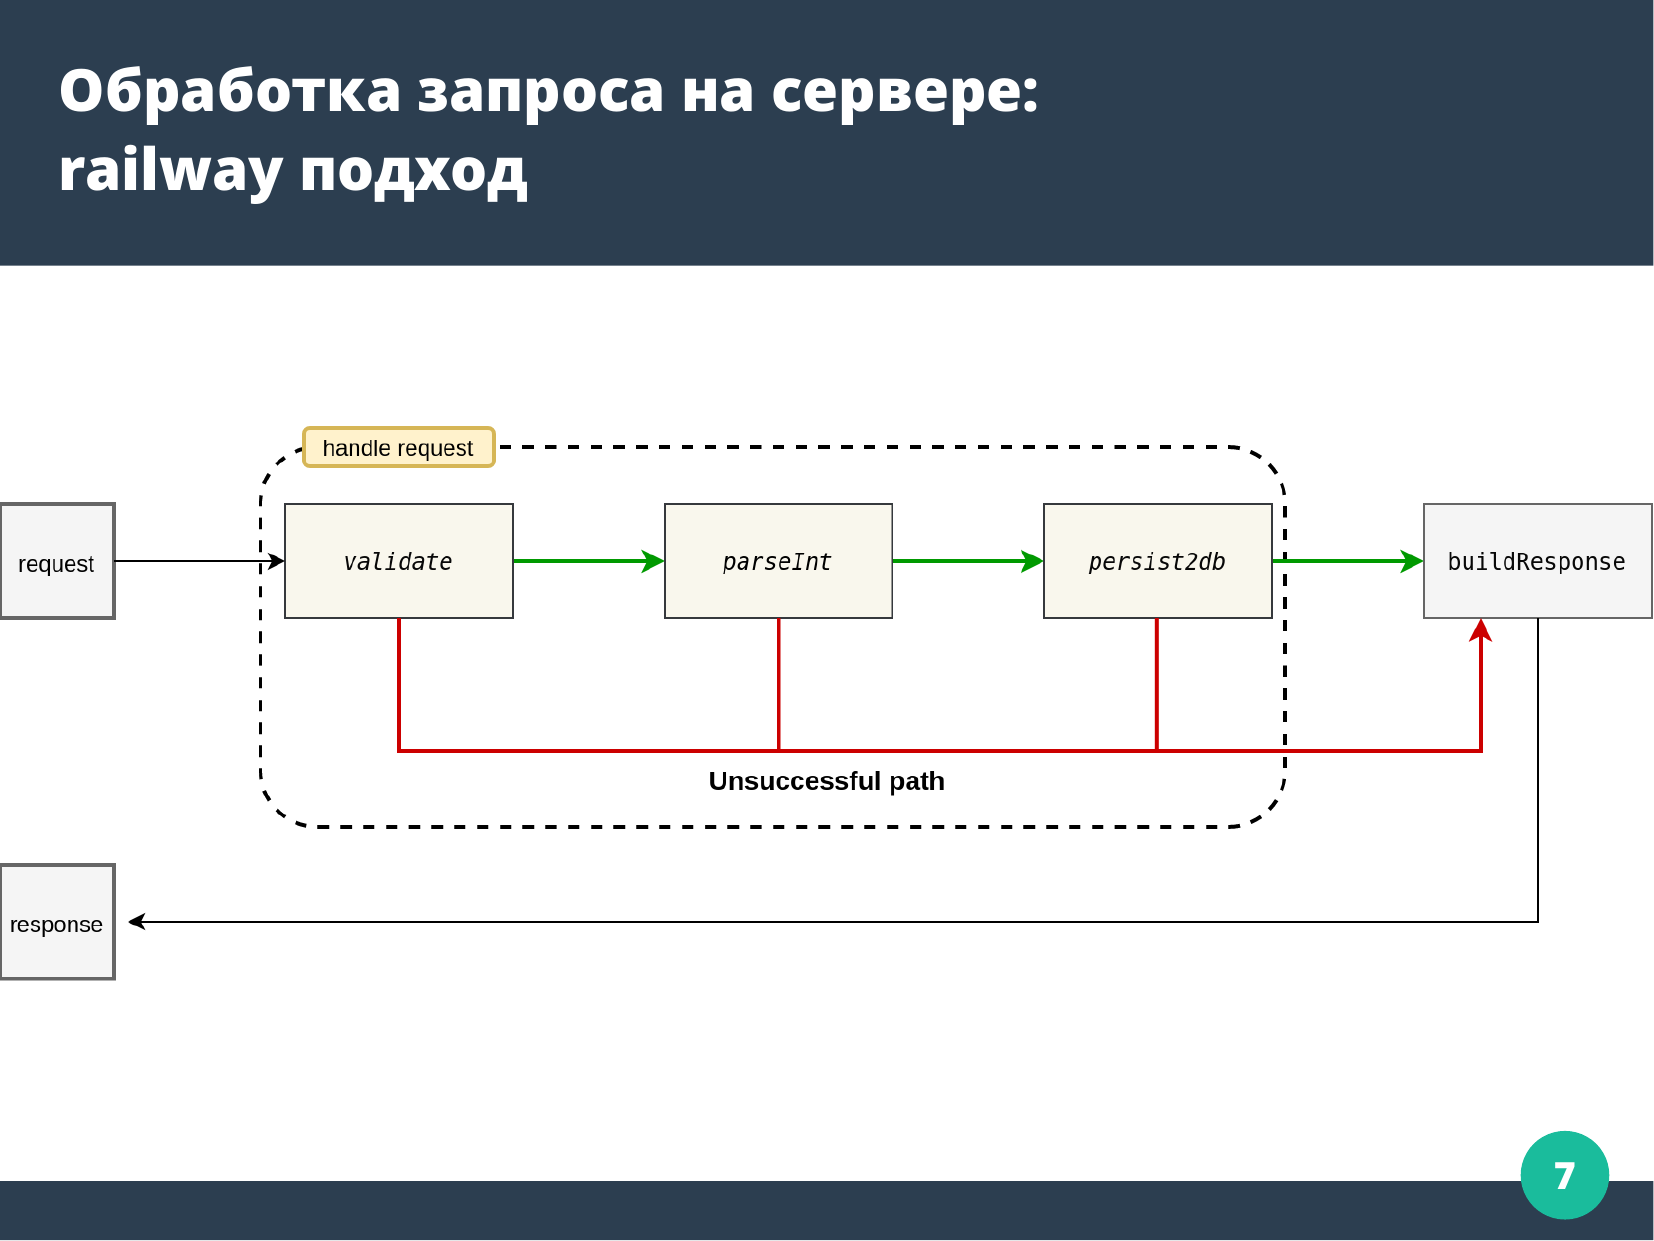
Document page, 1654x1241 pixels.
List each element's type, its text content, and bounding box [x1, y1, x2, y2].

title Обработка запроса на сервере: railway подход [59, 49, 1595, 207]
picture [0, 425, 1654, 981]
